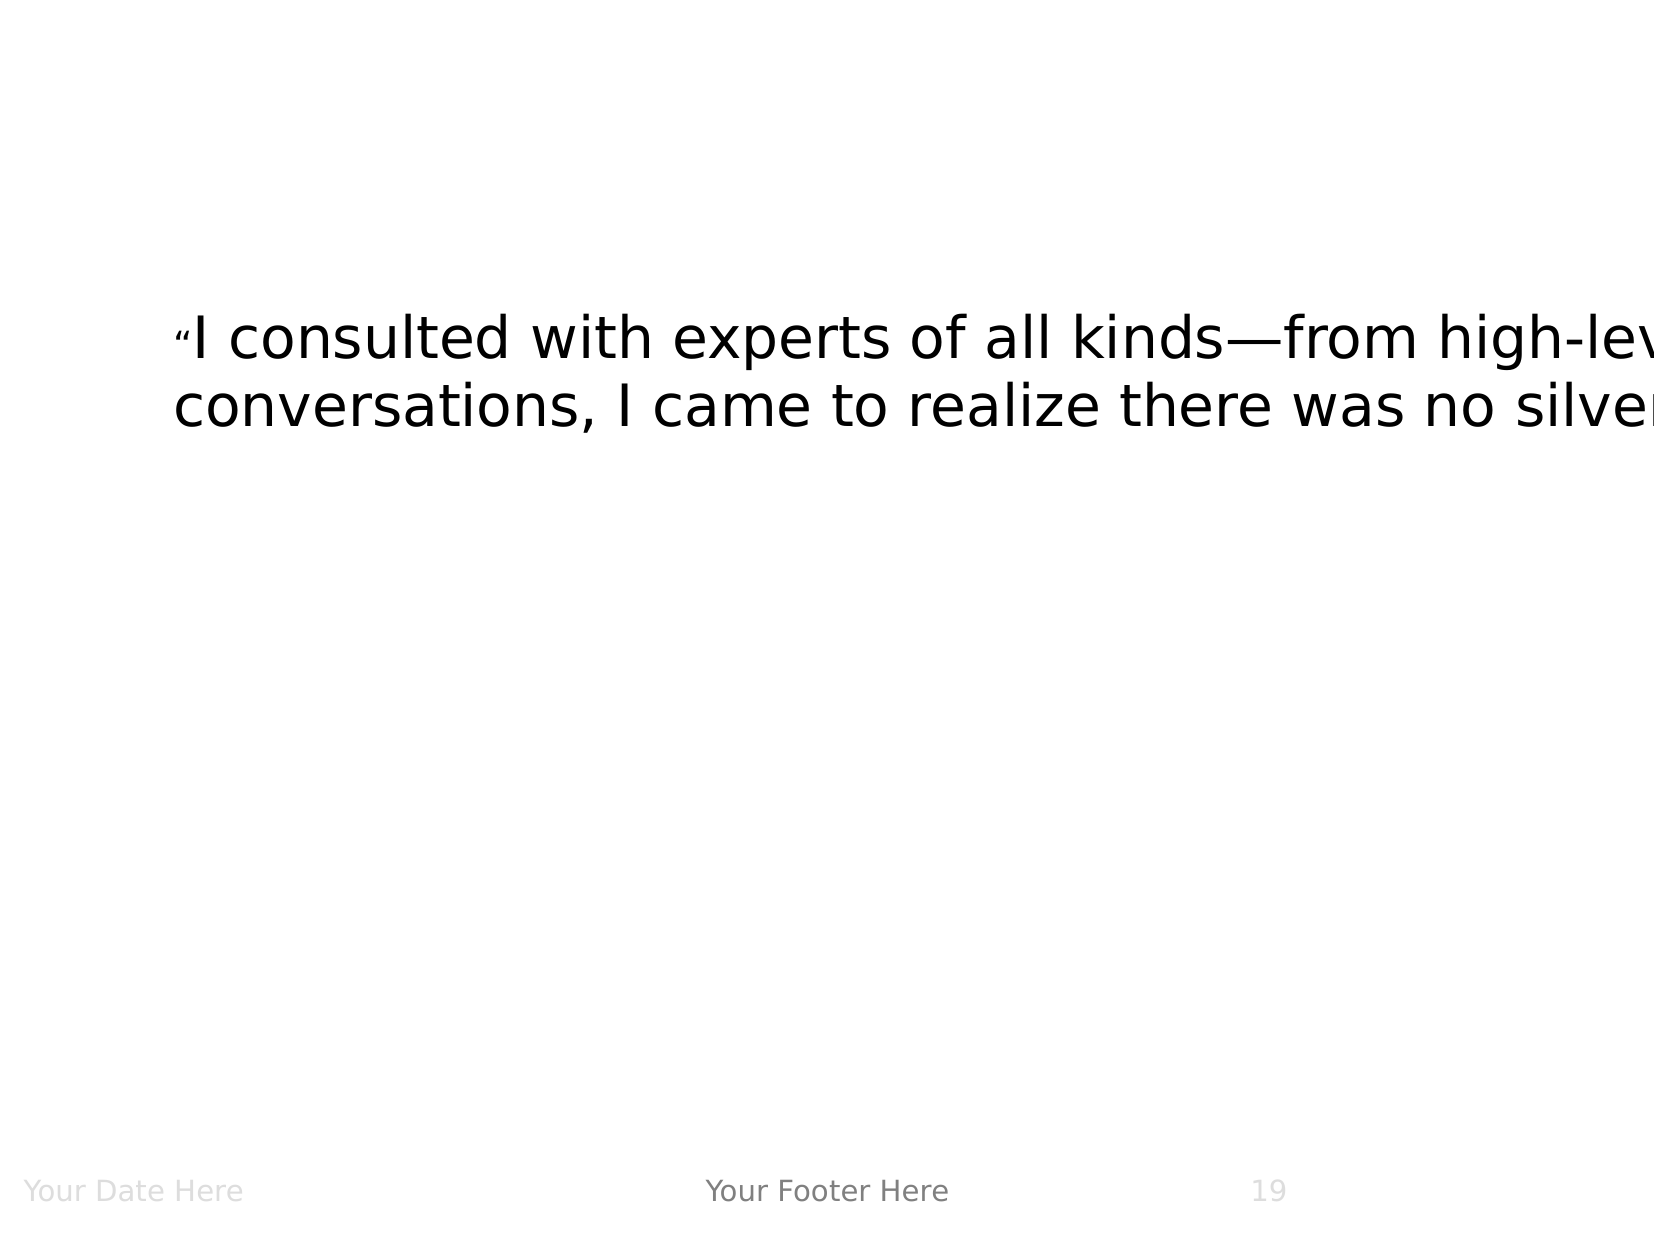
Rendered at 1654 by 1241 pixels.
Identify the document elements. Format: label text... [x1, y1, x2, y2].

text_box Your Footer Here [565, 1172, 1090, 1241]
text_box [1250, 1172, 1636, 1241]
text_box “I consulted with experts of all kinds—from high-level government officials with security clearances to hackers who build anti-surveillance tools. Each had a different suggestion. ...After many such conversations, I came to realize there was no silver bullet. I would have to come up with my own battle plan.” [158, 297, 1540, 766]
text_box Your Date Here [23, 1172, 409, 1241]
